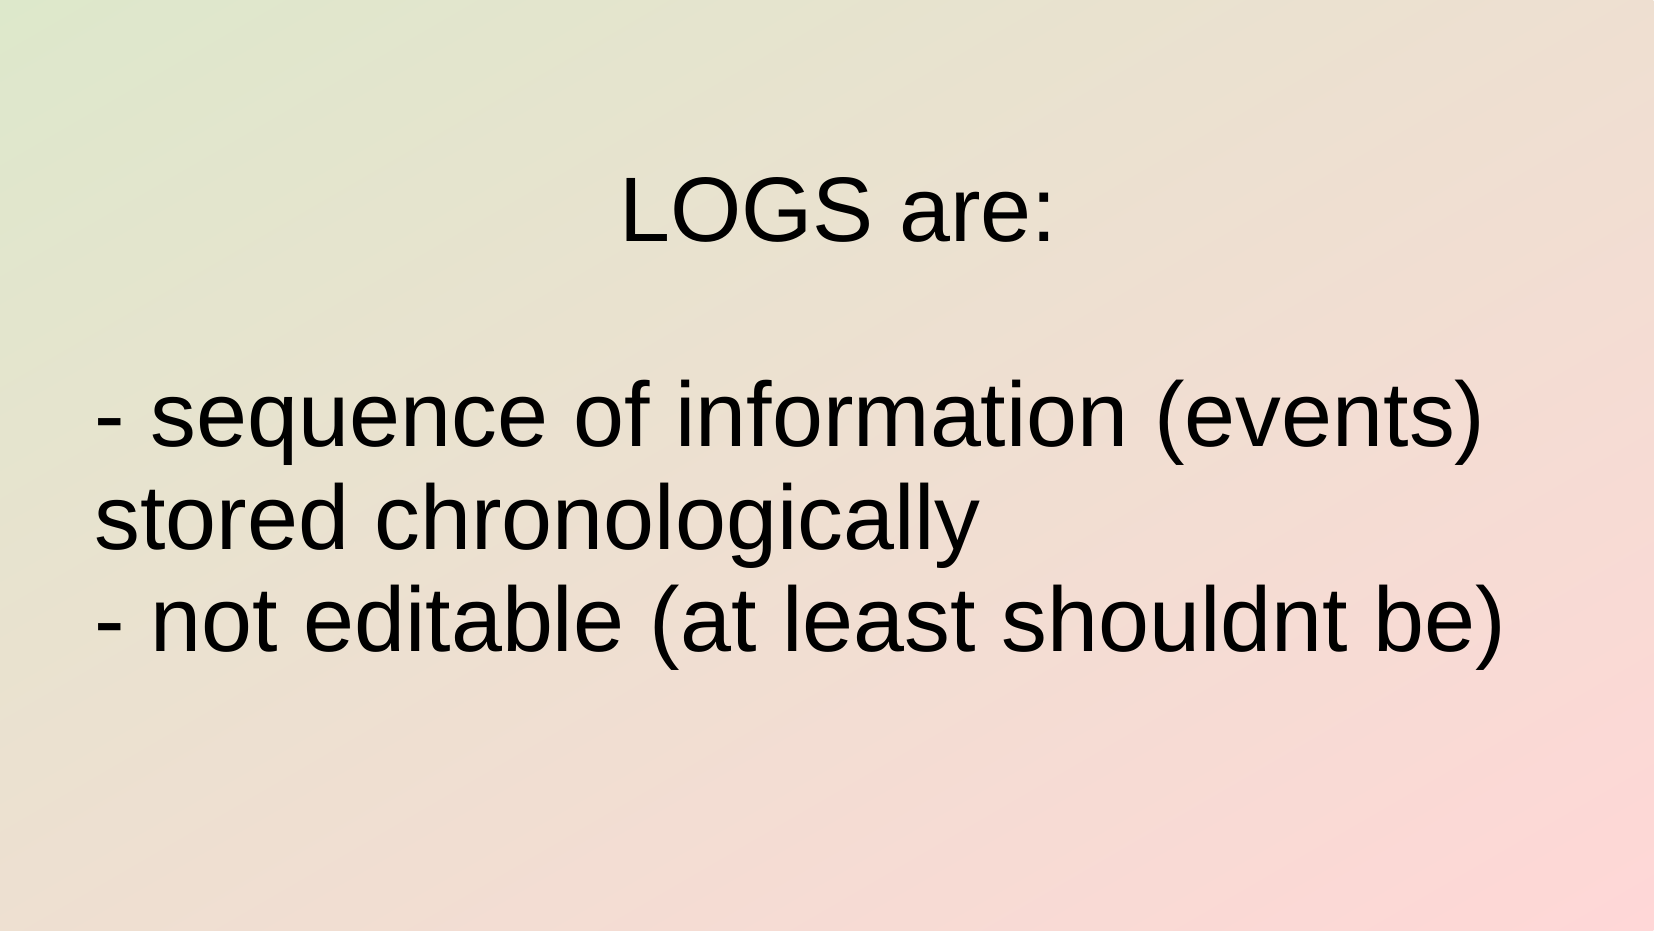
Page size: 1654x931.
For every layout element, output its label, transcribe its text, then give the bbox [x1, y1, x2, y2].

subtitle LOGS are: - sequence of information (events) stored chronologically - not editable (at least shouldnt be) [94, 106, 1583, 827]
